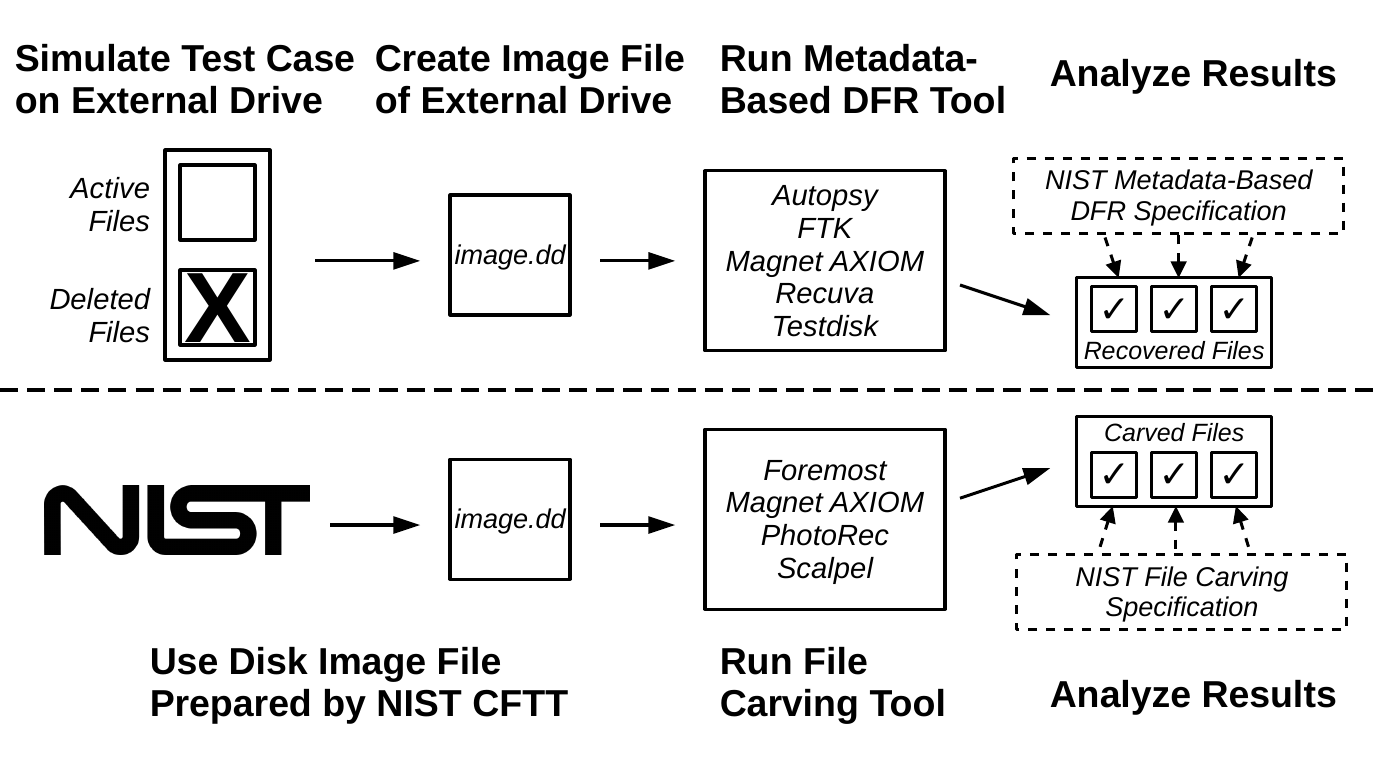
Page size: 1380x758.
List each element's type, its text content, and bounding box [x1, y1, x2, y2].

text_box Create Image File of External Drive [360, 30, 705, 171]
text_box Use Disk Image File Prepared by NIST CFTT [135, 633, 616, 758]
text_box Active Files [23, 171, 166, 250]
text_box Run File Carving Tool [705, 633, 976, 758]
picture [44, 485, 310, 556]
text_box NIST Metadata-Based DFR Specification [1013, 158, 1344, 234]
text_box ✓ [1151, 452, 1197, 498]
text_box image.dd [450, 459, 571, 580]
text_box Simulate Test Case on External Drive [0, 30, 360, 171]
text_box X [180, 270, 256, 346]
text_box Analyze Results [1035, 665, 1380, 726]
text_box [165, 171, 271, 361]
text_box ✓ [1091, 286, 1137, 332]
text_box ✓ [1091, 452, 1137, 498]
text_box ✓ [1211, 452, 1257, 498]
text_box Autopsy FTK Magnet AXIOM Recuva Testdisk [705, 171, 946, 351]
text_box Carved Files [1076, 416, 1272, 507]
text_box Run Metadata-Based DFR Tool [705, 30, 1036, 171]
text_box image.dd [450, 195, 571, 316]
text_box NIST File Carving Specification [1016, 554, 1347, 630]
text_box ✓ [1151, 286, 1197, 332]
text_box Analyze Results [1035, 45, 1380, 106]
text_box Recovered Files [1076, 277, 1272, 368]
text_box ✓ [1211, 286, 1257, 332]
text_box Deleted Files [23, 275, 166, 361]
text_box Foremost Magnet AXIOM PhotoRec Scalpel [705, 429, 946, 610]
